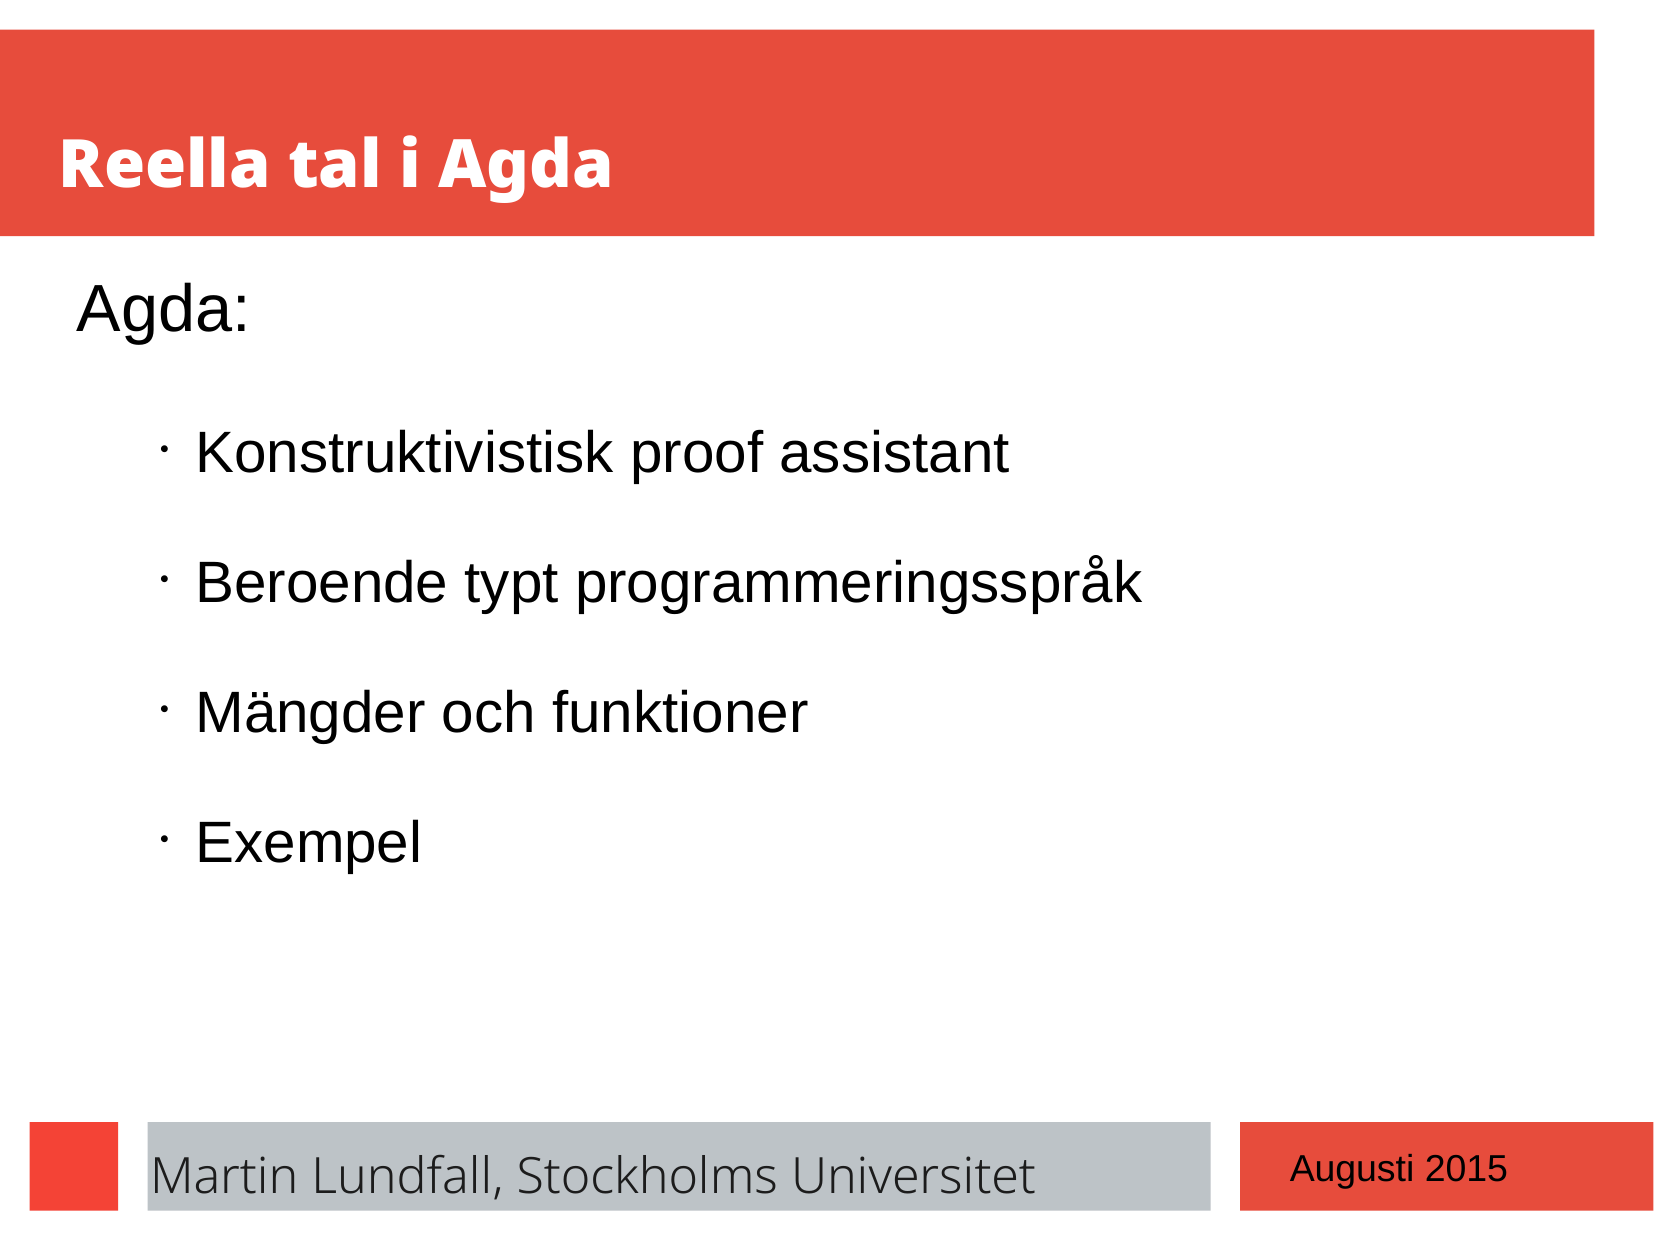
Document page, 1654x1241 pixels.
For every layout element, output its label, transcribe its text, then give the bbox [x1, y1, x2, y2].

subtitle Martin Lundfall, Stockholms Universitet [150, 1140, 1276, 1201]
title Reella tal i Agda [59, 59, 1595, 207]
text_box Konstruktivistisk proof assistant Beroende typt programmeringsspråk Mängder och funktioner Exempel [145, 412, 1159, 946]
text_box Augusti 2015 [1275, 1140, 1523, 1197]
text_box Agda: [62, 263, 267, 354]
